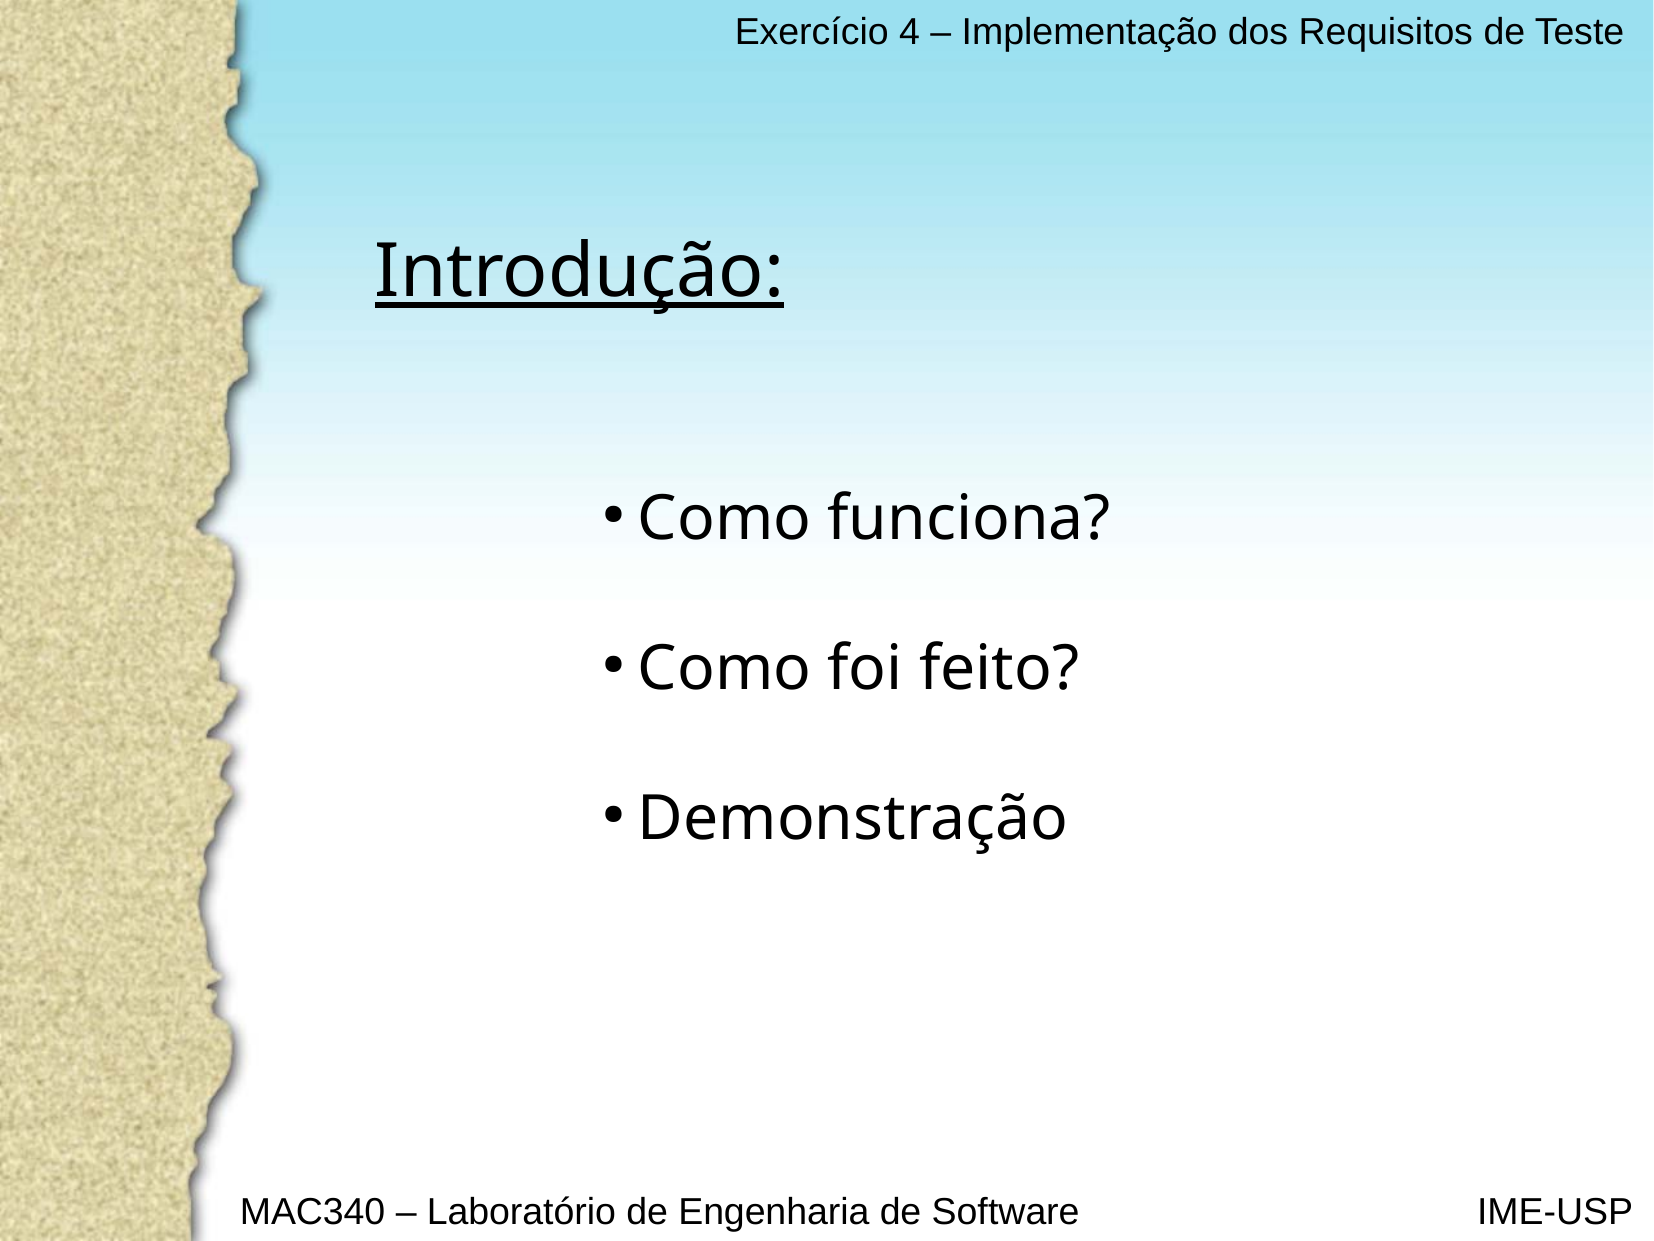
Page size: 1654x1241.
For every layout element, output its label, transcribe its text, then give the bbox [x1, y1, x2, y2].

text_box Introdução: [360, 208, 834, 316]
text_box Demonstração [587, 765, 1105, 916]
text_box MAC340 – Laboratório de Engenharia de Software IME-USP [0, 1183, 1654, 1241]
text_box Exercício 4 – Implementação dos Requisitos de Teste [720, 3, 1654, 61]
text_box Como funciona? [587, 465, 1156, 707]
text_box Como foi feito? [587, 615, 1128, 783]
picture [0, 0, 1654, 1183]
